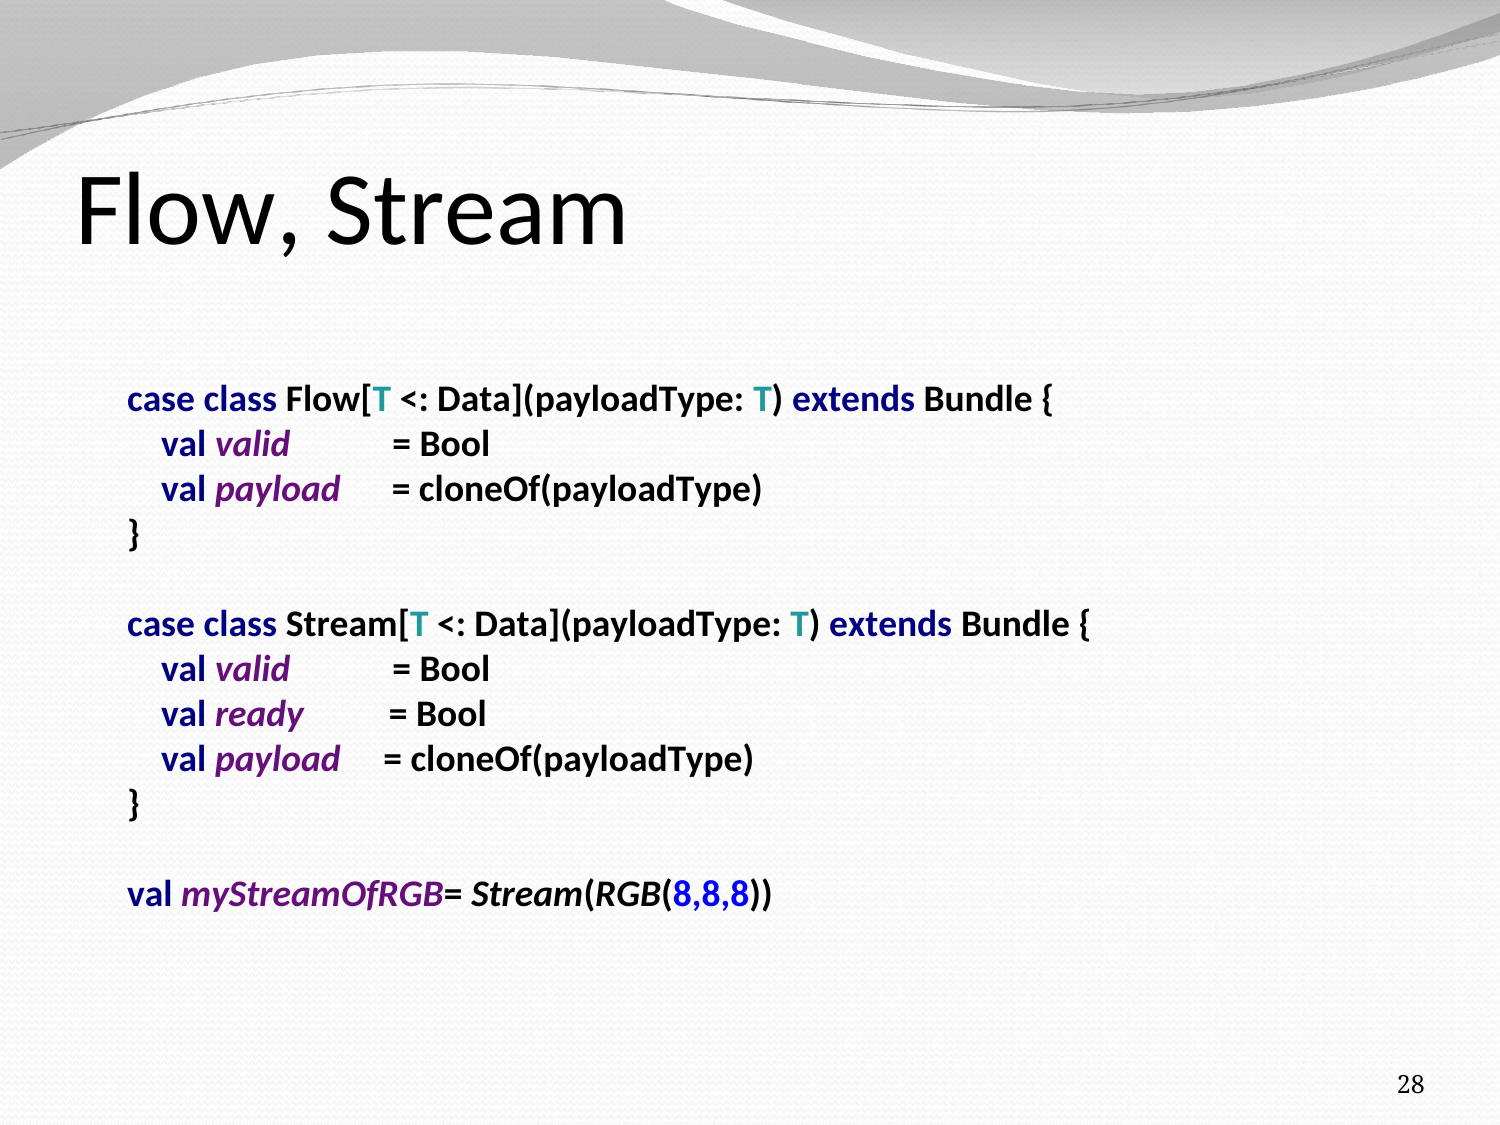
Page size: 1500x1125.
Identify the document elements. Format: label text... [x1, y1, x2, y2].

text_box <numéro> [1299, 1042, 1426, 1103]
title Flow, Stream [75, 78, 1426, 266]
text_box case class Flow[T <: Data](payloadType: T) extends Bundle { val valid = Bool val payload = cloneOf(payloadType) } case class Stream[T <: Data](payloadType: T) extends Bundle { val valid = Bool val ready = Bool val payload = cloneOf(payloadType) } val myStreamOfRGB= Stream(RGB(8,8,8)) [112, 365, 1107, 922]
picture [0, 0, 1500, 1125]
